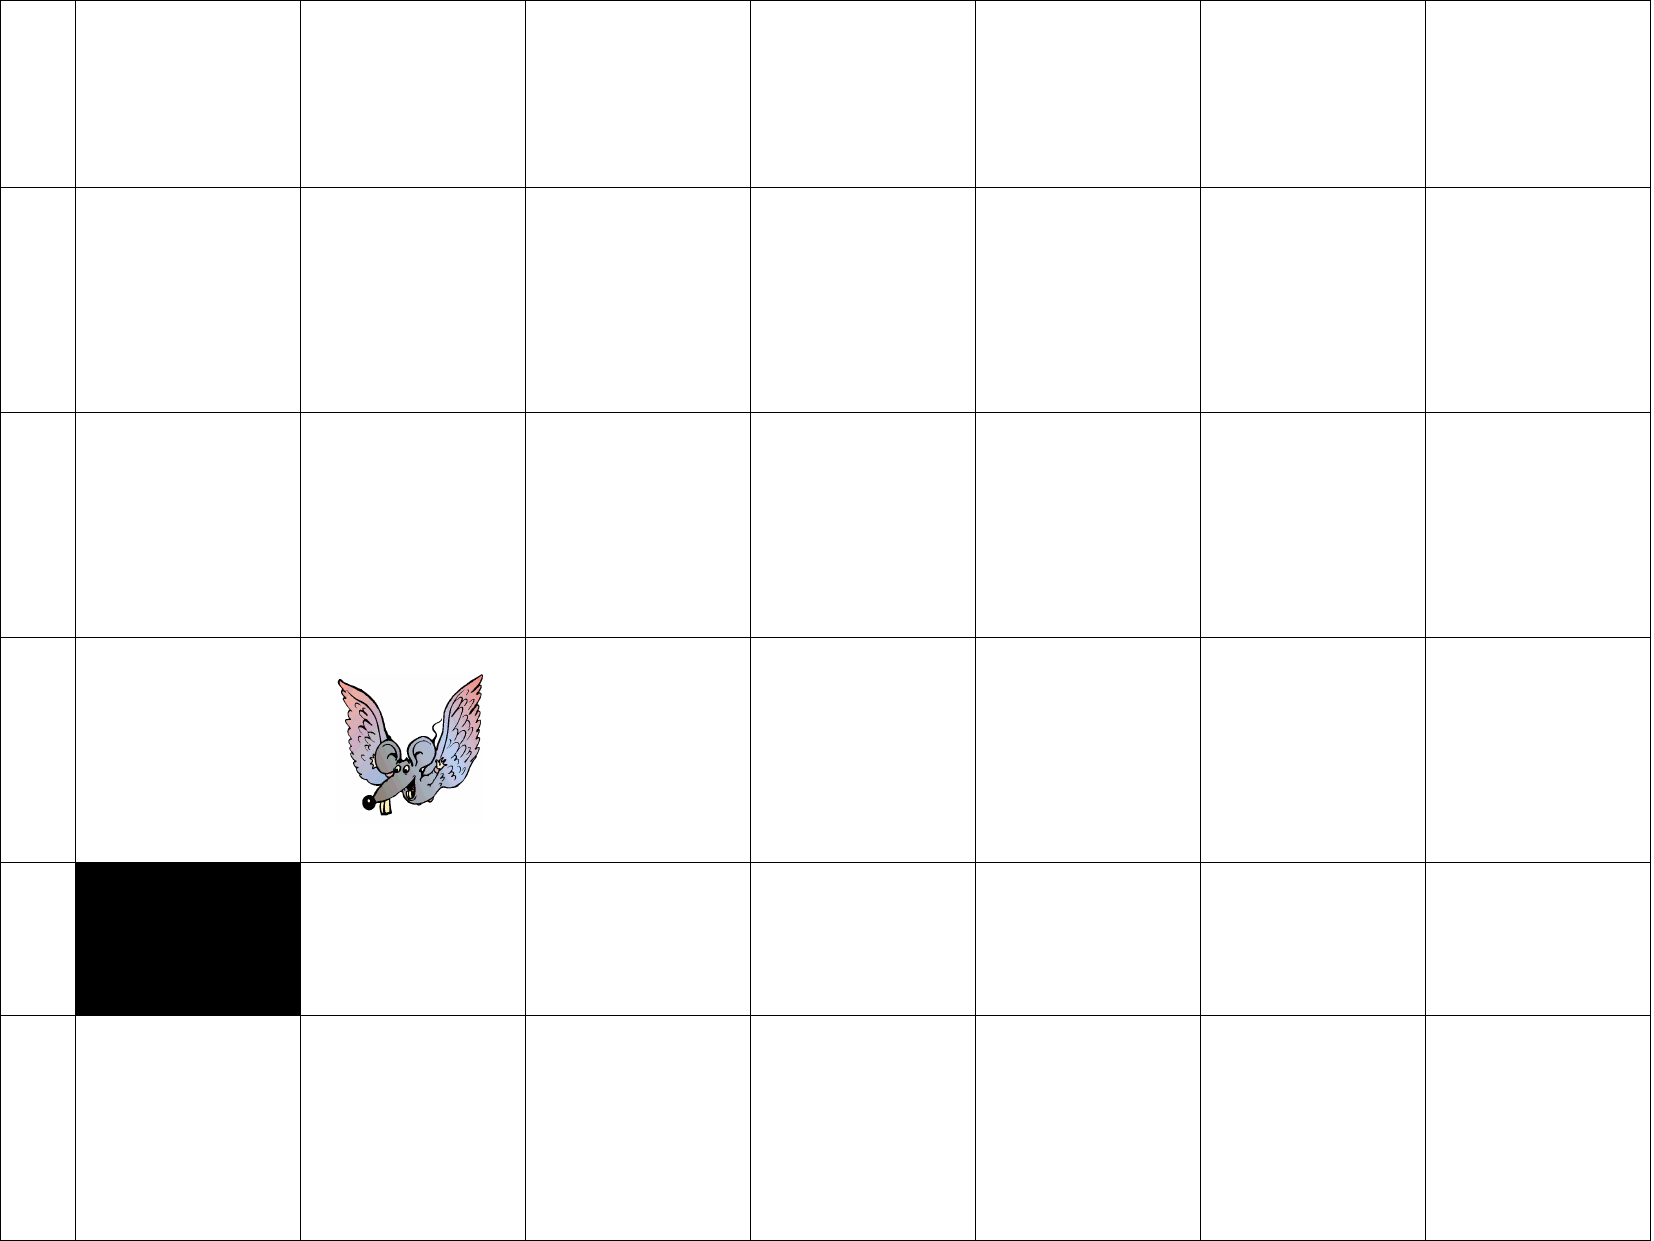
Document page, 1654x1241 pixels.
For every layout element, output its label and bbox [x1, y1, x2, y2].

picture [337, 674, 483, 826]
text_box [0, 0, 1651, 1241]
